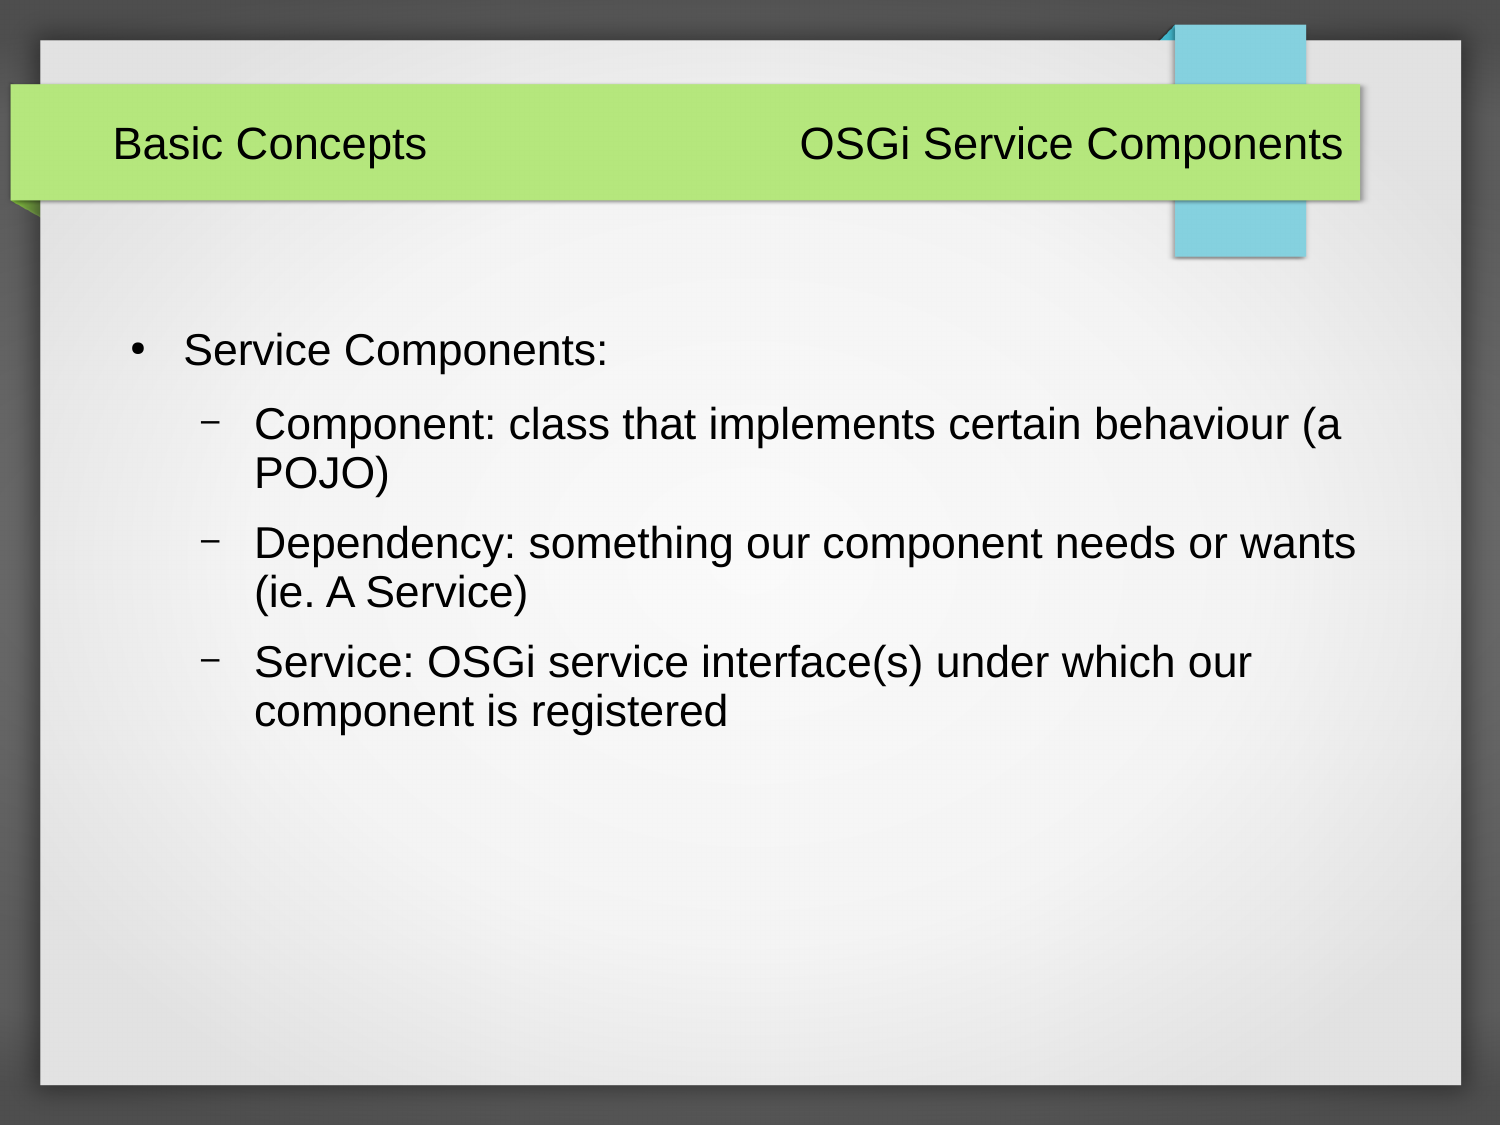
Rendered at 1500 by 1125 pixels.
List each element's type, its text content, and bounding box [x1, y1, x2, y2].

list Service Components: Component: class that implements certain behaviour (a POJO) Dependency: something our component needs or wants (ie. A Service) Service: OSGi service interface(s) under which our component is registered [112, 324, 1431, 1021]
title Basic Concepts OSGi Service Components [112, 49, 1388, 238]
picture [0, 0, 1500, 1125]
